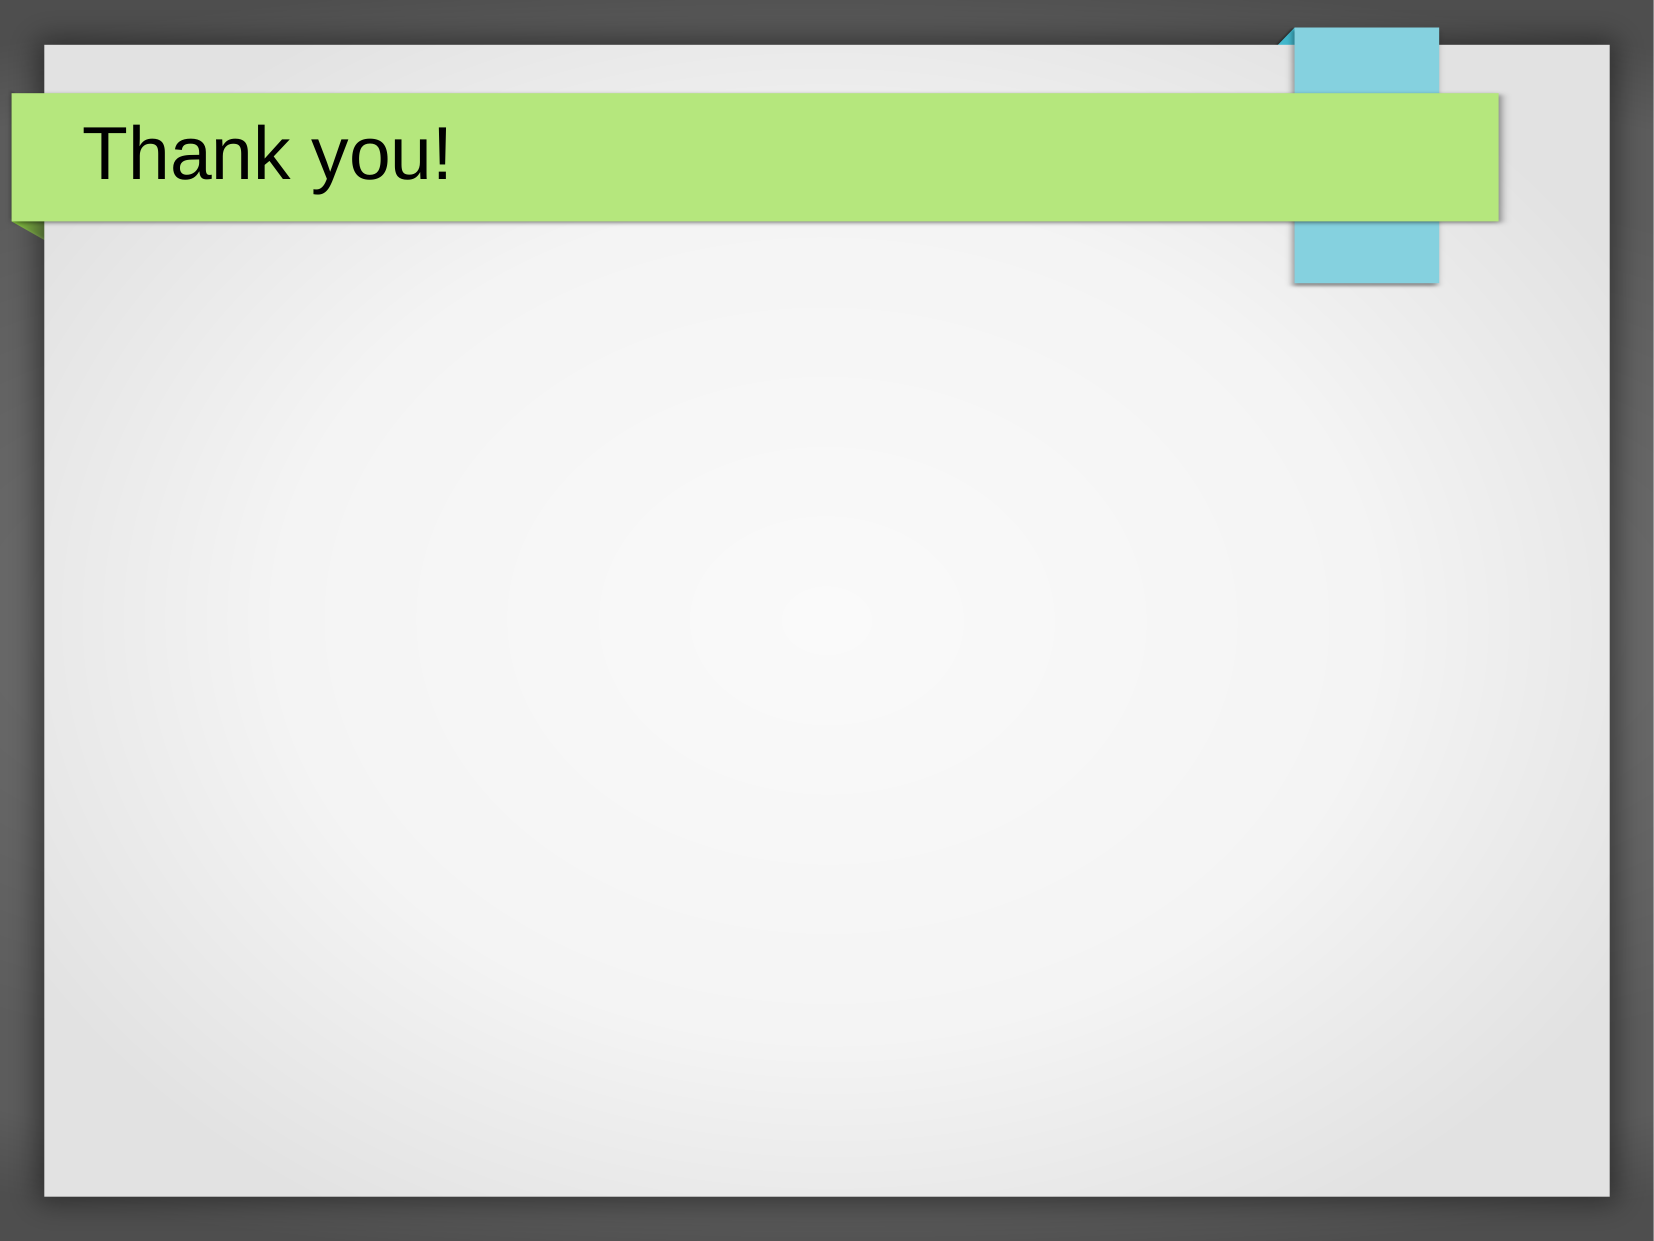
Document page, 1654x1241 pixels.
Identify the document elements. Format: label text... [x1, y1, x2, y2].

title Thank you! [82, 94, 1264, 213]
picture [0, 0, 1654, 1241]
